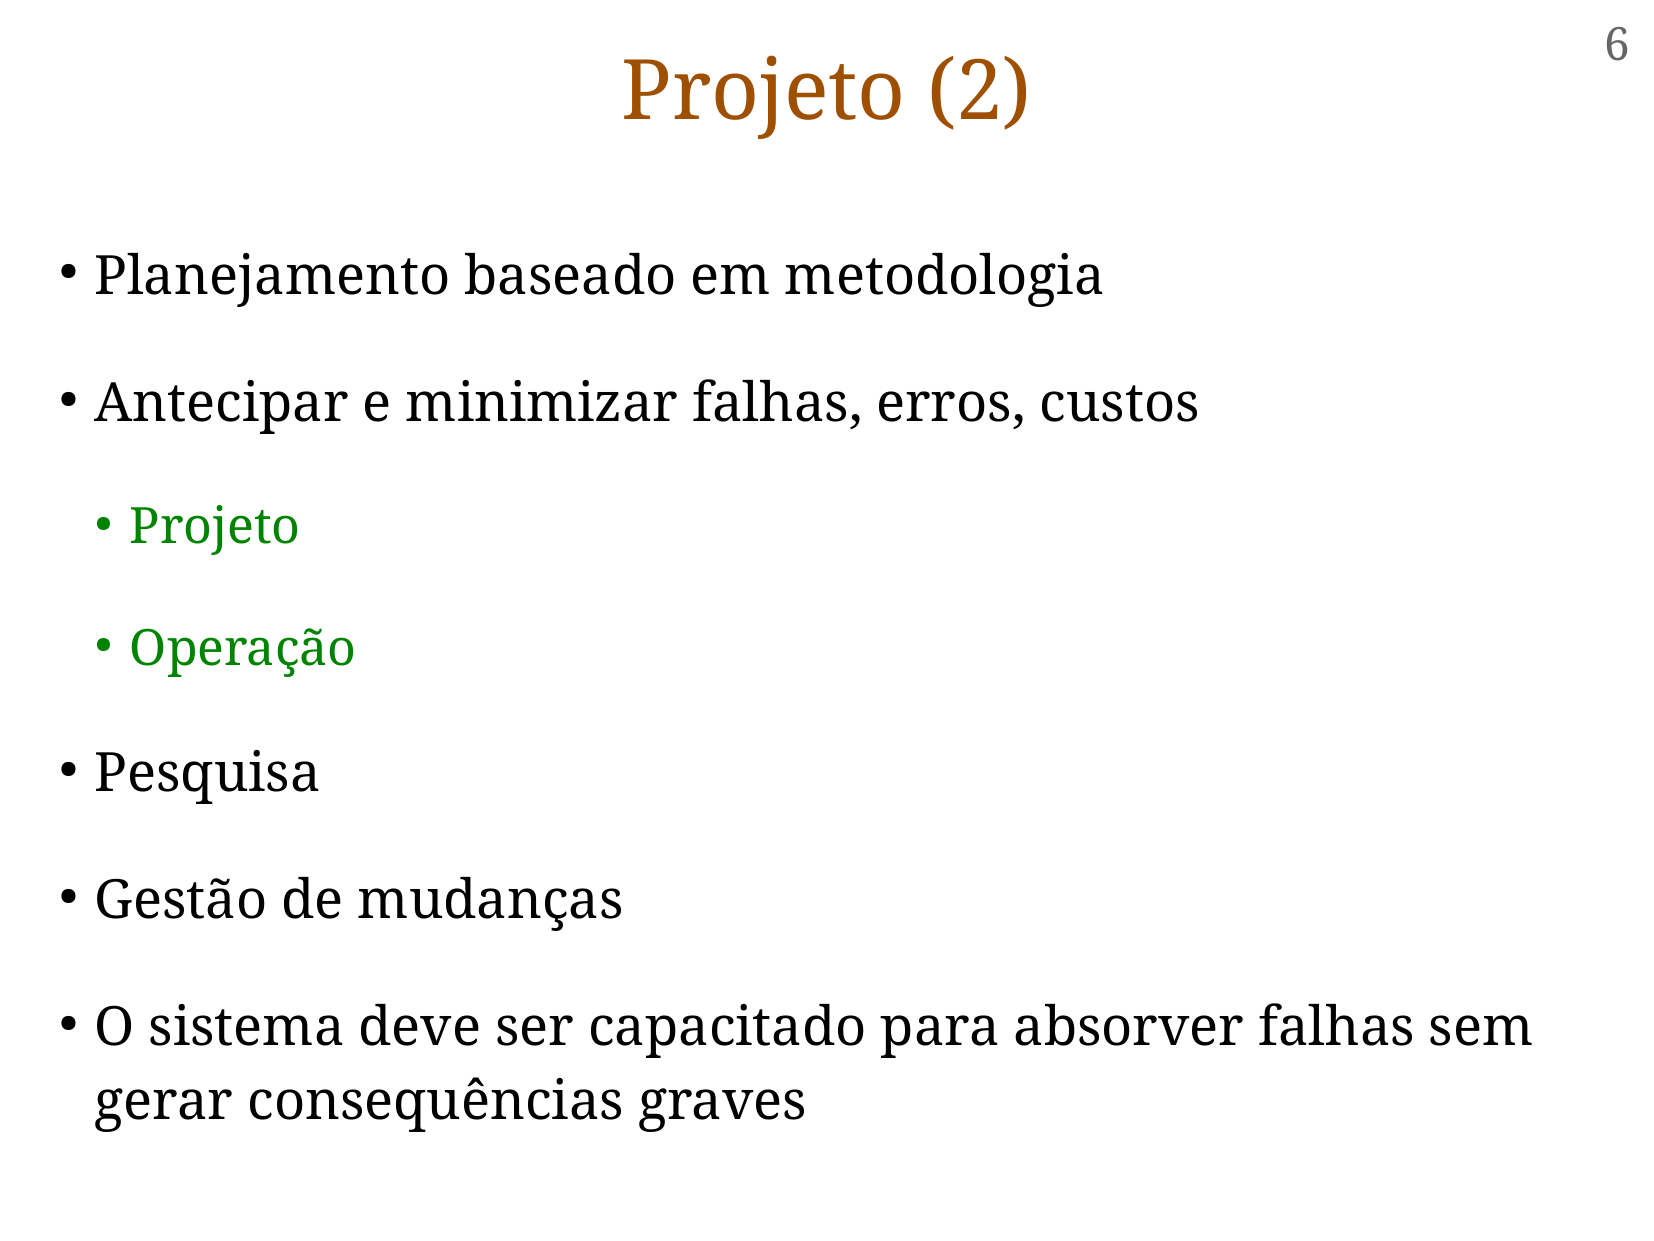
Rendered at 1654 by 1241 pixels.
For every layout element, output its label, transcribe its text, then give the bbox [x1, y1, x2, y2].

list Planejamento baseado em metodologia Antecipar e minimizar falhas, erros, custos Projeto Operação Pesquisa Gestão de mudanças O sistema deve ser capacitado para absorver falhas sem gerar consequências graves [59, 236, 1595, 1211]
title Projeto (2) [59, 29, 1595, 148]
